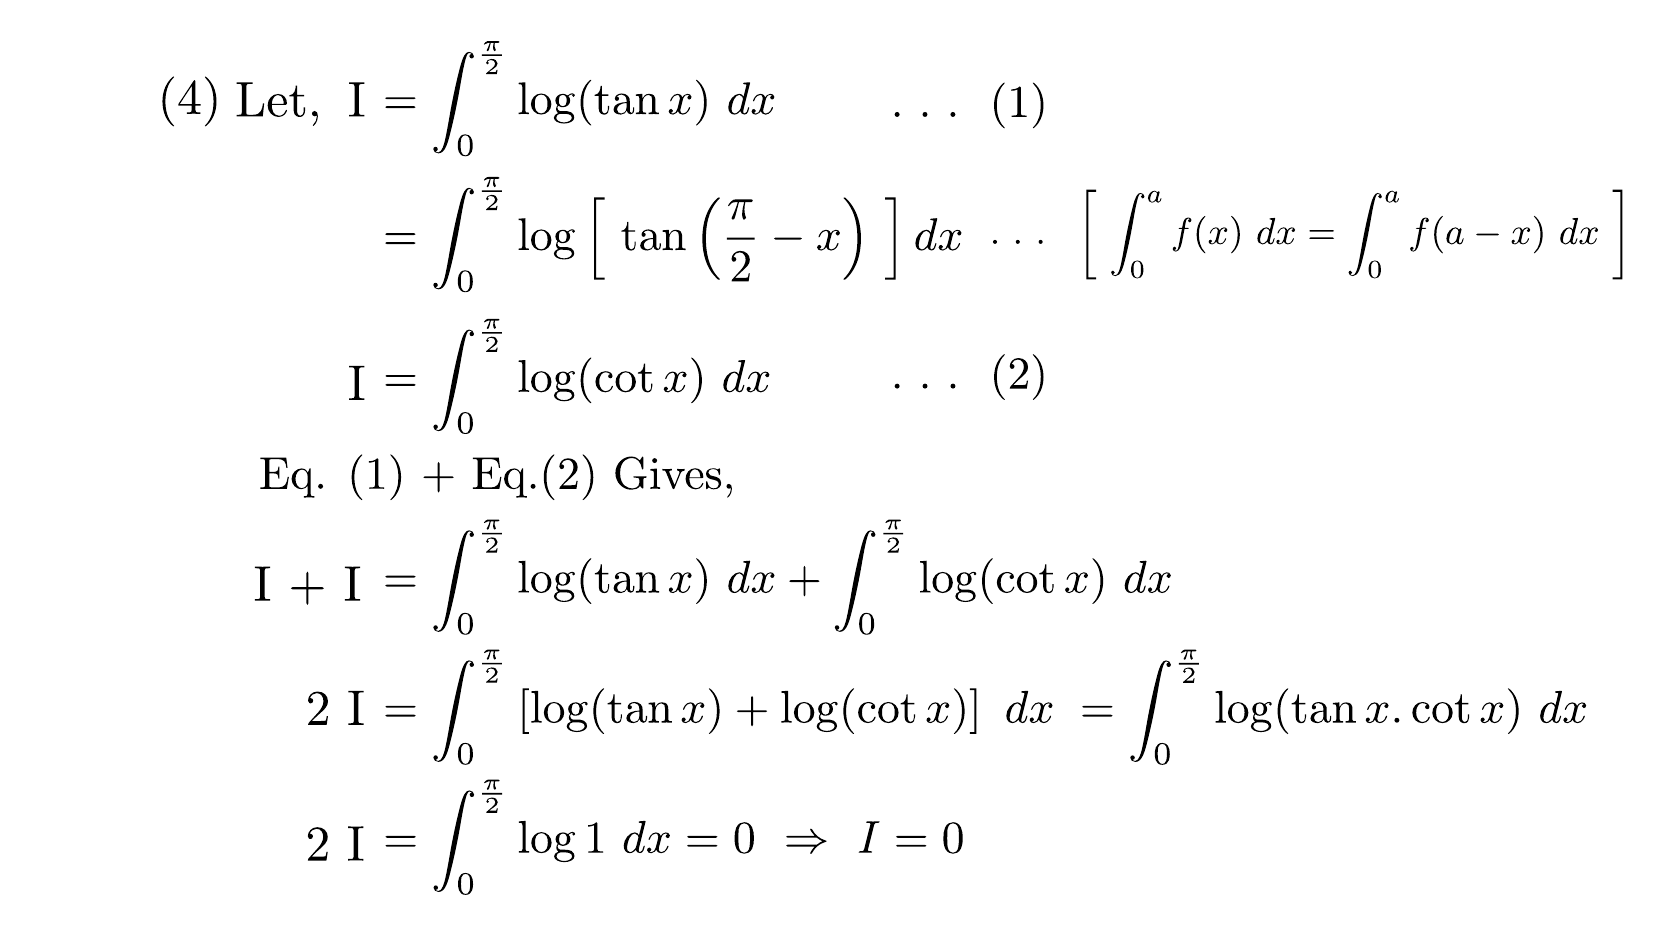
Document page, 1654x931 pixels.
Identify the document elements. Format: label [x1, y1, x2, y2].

text_box [384, 41, 775, 157]
text_box [384, 649, 1053, 765]
text_box [384, 519, 1171, 635]
text_box [384, 318, 770, 434]
text_box [160, 76, 217, 127]
text_box [254, 566, 361, 605]
text_box [236, 82, 318, 126]
subtitle [59, 35, 1607, 898]
text_box [260, 454, 732, 501]
text_box [991, 189, 1623, 280]
text_box [1081, 649, 1587, 765]
text_box [307, 826, 364, 861]
text_box [893, 354, 1044, 400]
text_box [384, 176, 962, 293]
text_box [385, 779, 963, 895]
text_box [892, 82, 1044, 129]
text_box [308, 690, 364, 725]
text_box [349, 365, 365, 400]
text_box [349, 82, 365, 117]
